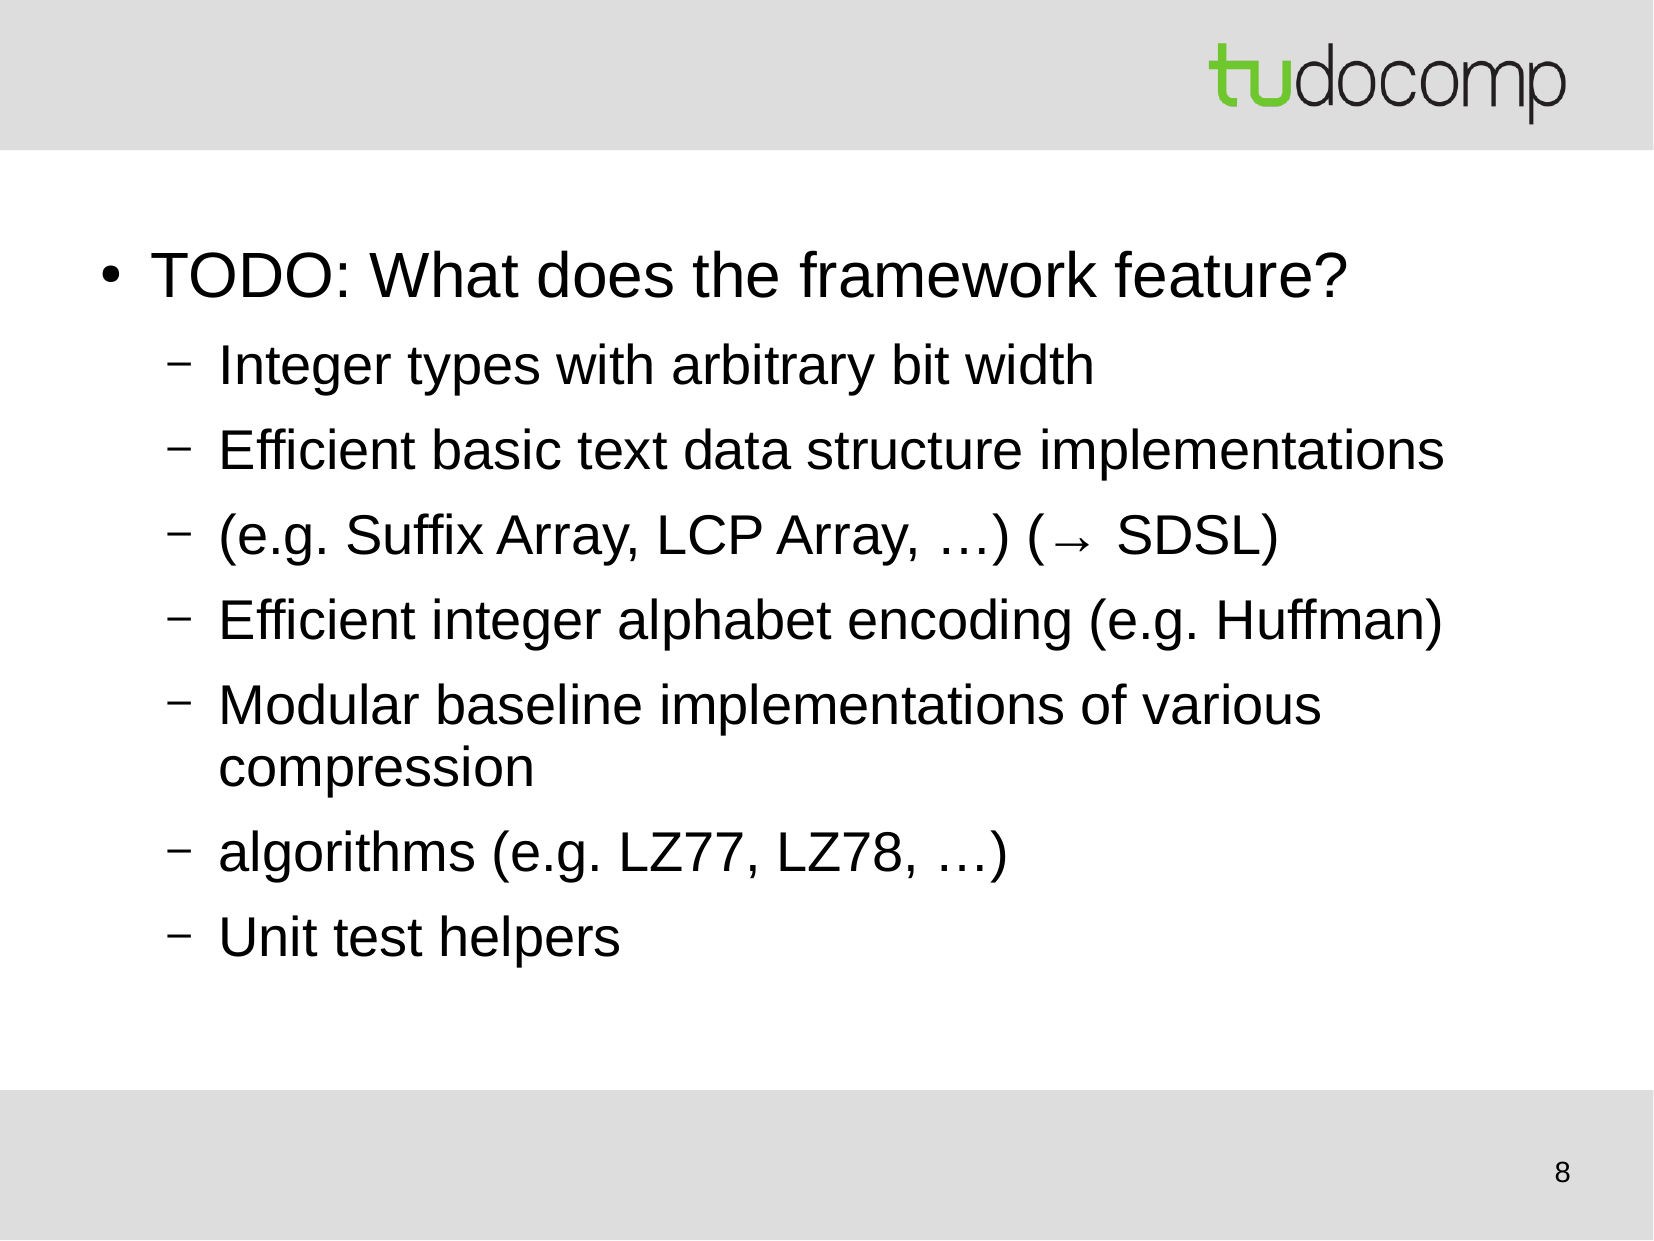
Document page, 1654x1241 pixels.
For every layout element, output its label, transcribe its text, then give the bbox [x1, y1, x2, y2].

list TODO: What does the framework feature? Integer types with arbitrary bit width Efficient basic text data structure implementations (e.g. Suffix Array, LCP Array, …) (→ SDSL) Efficient integer alphabet encoding (e.g. Huffman) Modular baseline implementations of various compression algorithms (e.g. LZ77, LZ78, …) Unit test helpers [82, 240, 1571, 976]
picture [1203, 37, 1571, 130]
